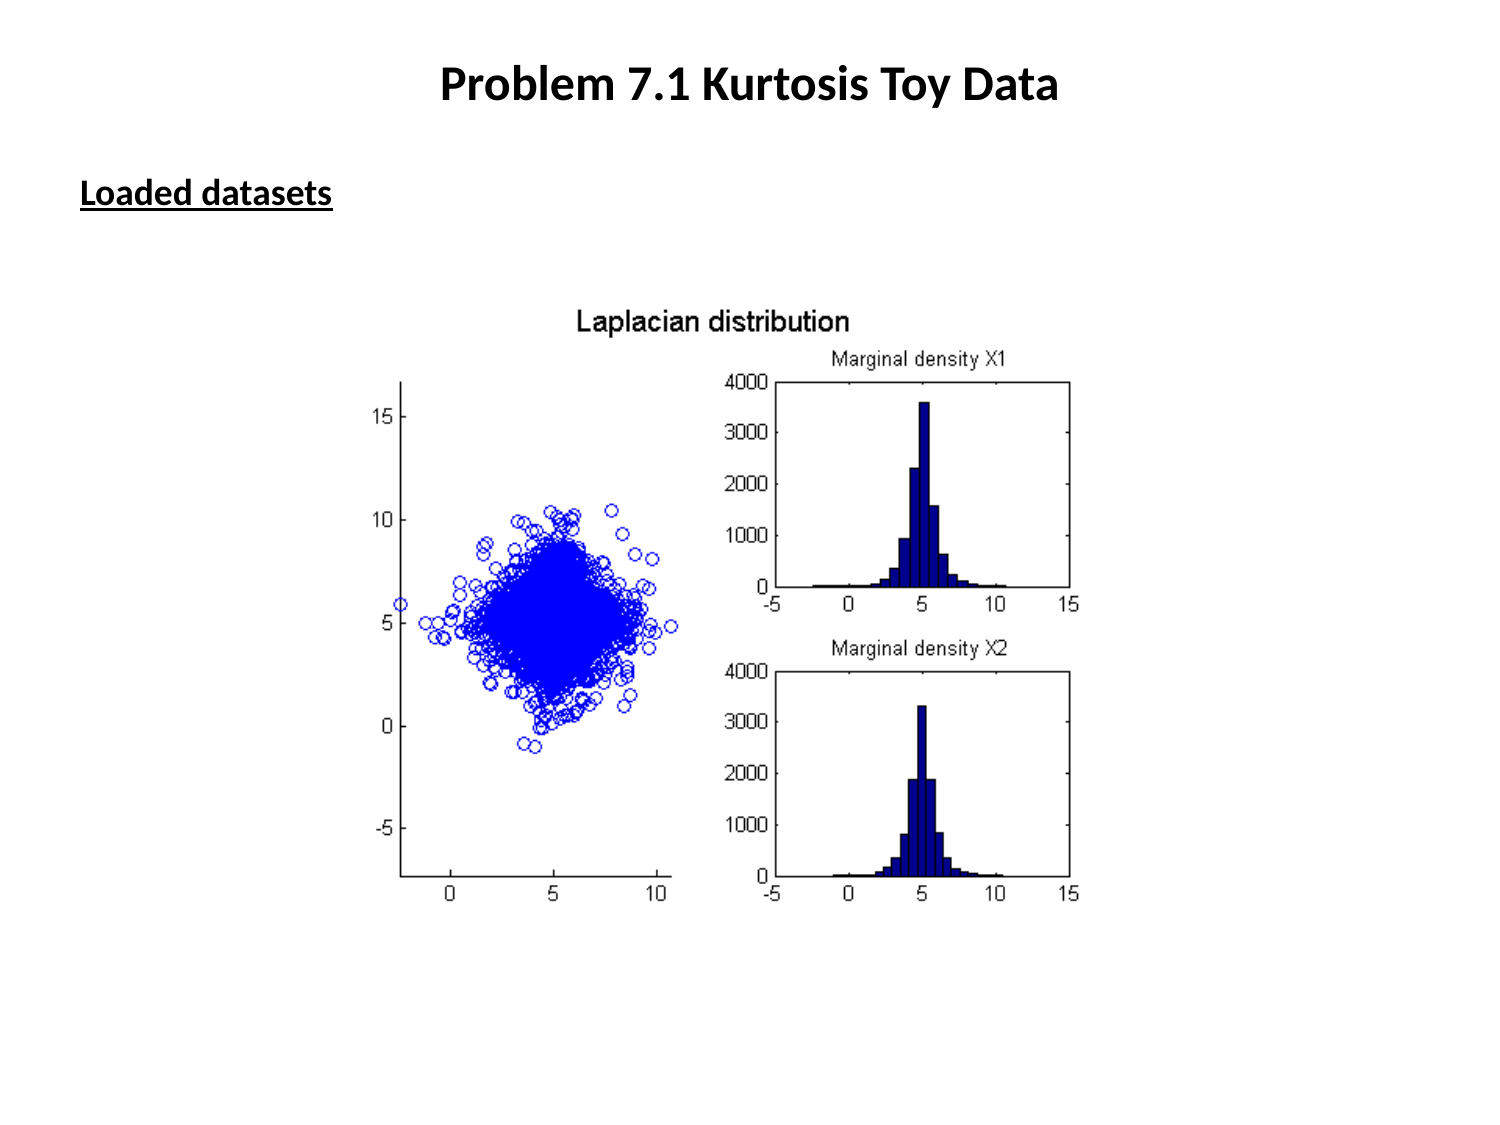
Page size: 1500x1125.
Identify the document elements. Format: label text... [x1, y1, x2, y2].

picture [275, 288, 1152, 945]
text_box Loaded datasets [64, 160, 446, 221]
text_box Problem 7.1 Kurtosis Toy Data [0, 42, 1500, 118]
